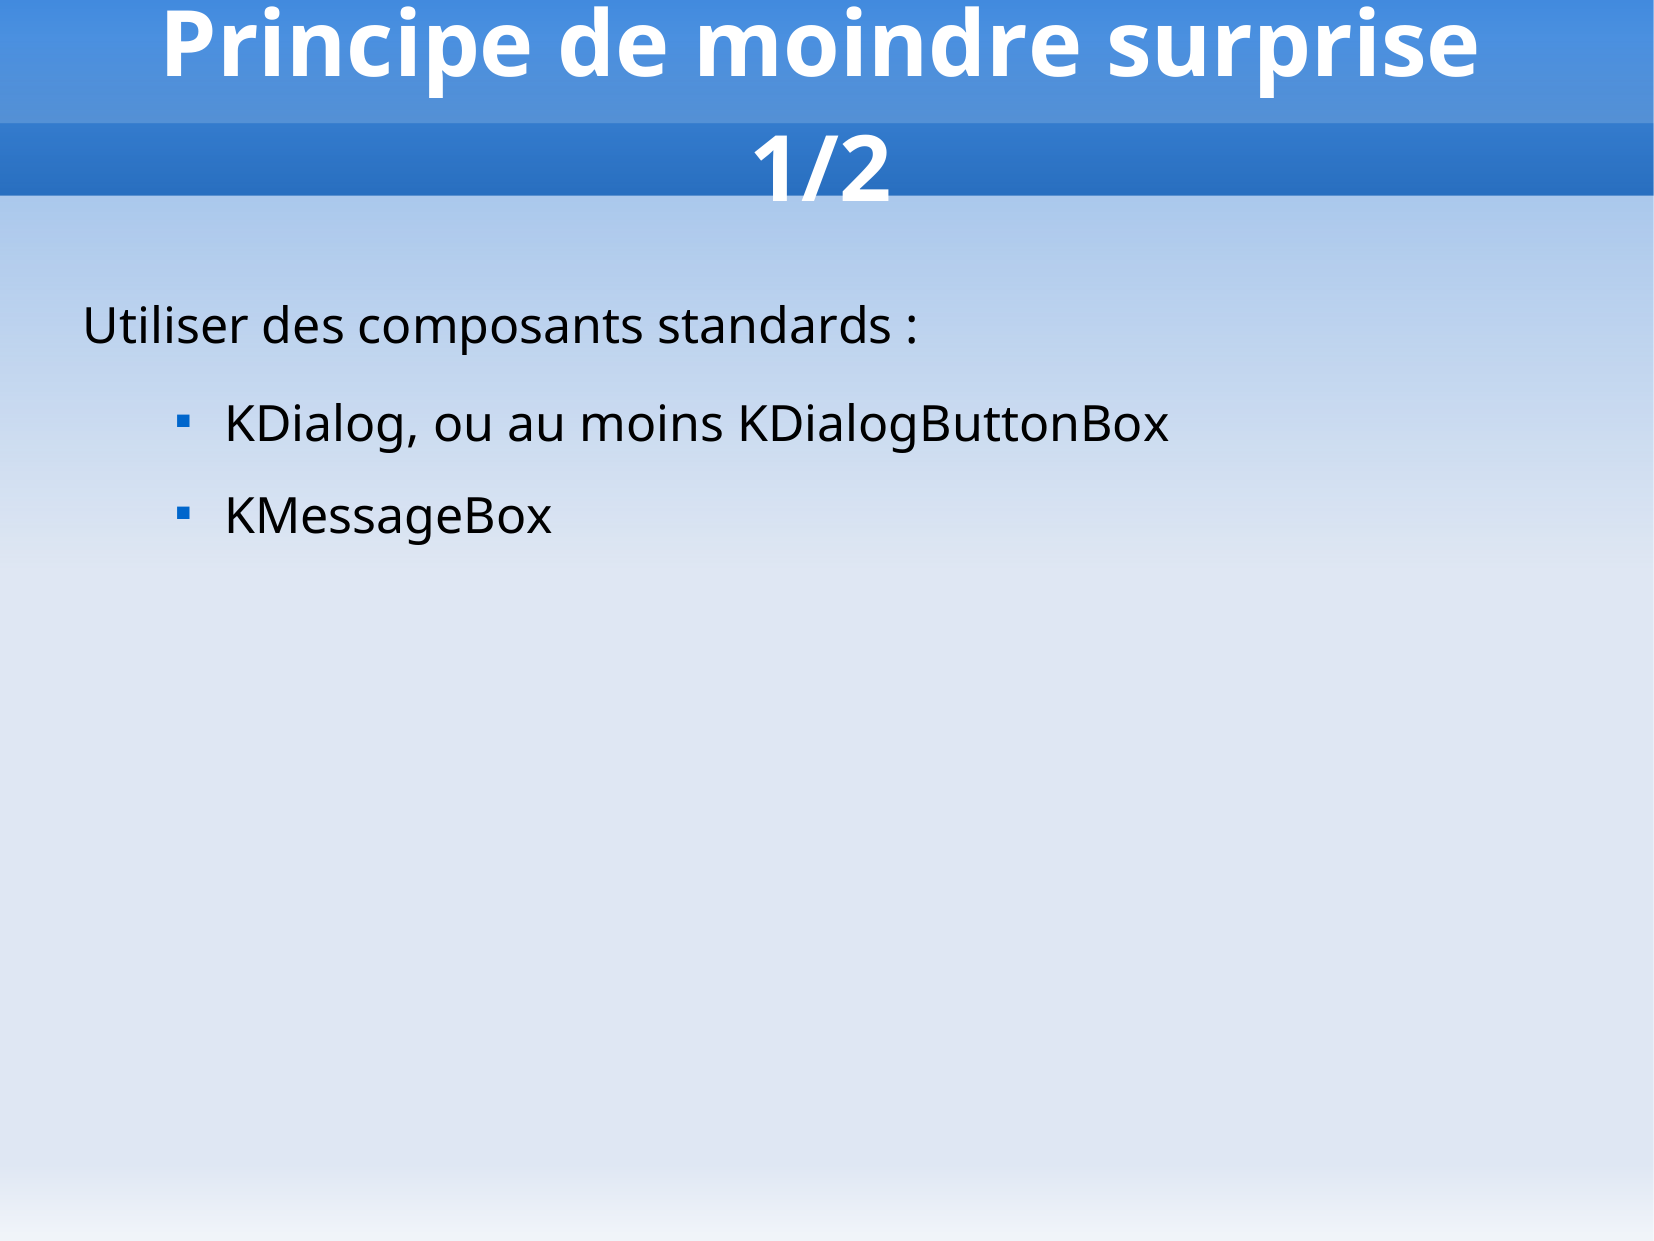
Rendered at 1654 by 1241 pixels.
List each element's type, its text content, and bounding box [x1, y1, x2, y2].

title Principe de moindre surprise 1/2 [76, 0, 1565, 208]
picture [0, 0, 1654, 1241]
list Utiliser des composants standards : KDialog, ou au moins KDialogButtonBox KMessageBox [82, 290, 1571, 1109]
